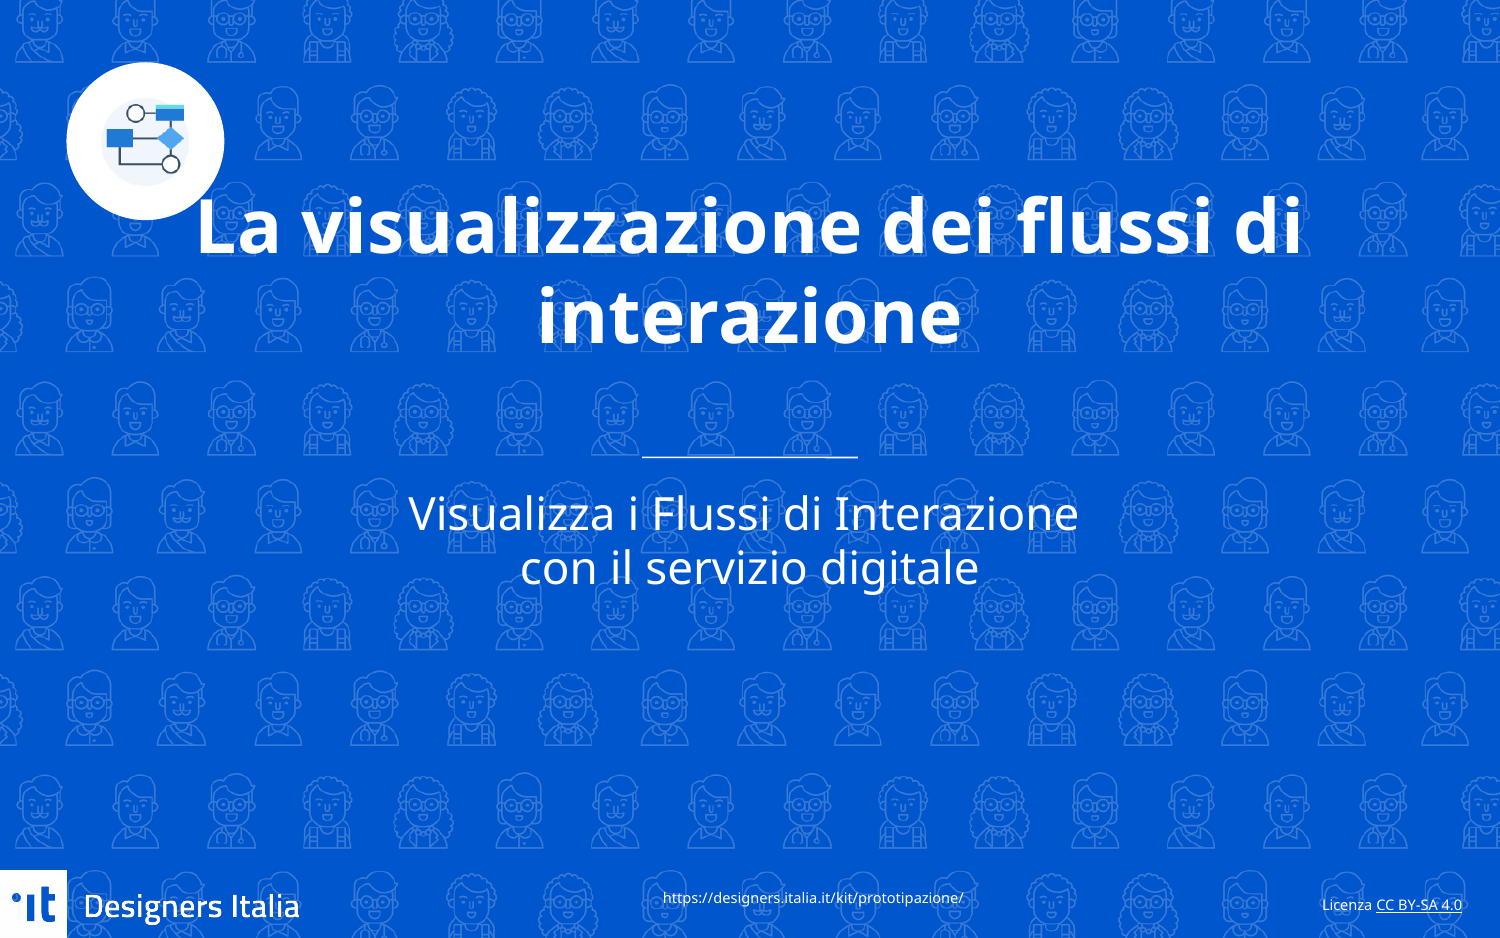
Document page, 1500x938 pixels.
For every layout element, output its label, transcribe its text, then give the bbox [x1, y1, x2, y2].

text_box Licenza CC BY-SA 4.0 [1284, 870, 1500, 938]
text_box [67, 63, 224, 220]
text_box La visualizzazione dei flussi di interazione [149, 158, 1351, 380]
picture [0, 0, 1500, 938]
text_box https://designers.italia.it/kit/prototipazione/ [337, 862, 1290, 930]
text_box Visualizza i Flussi di Interazione con il servizio digitale [319, 513, 1181, 565]
